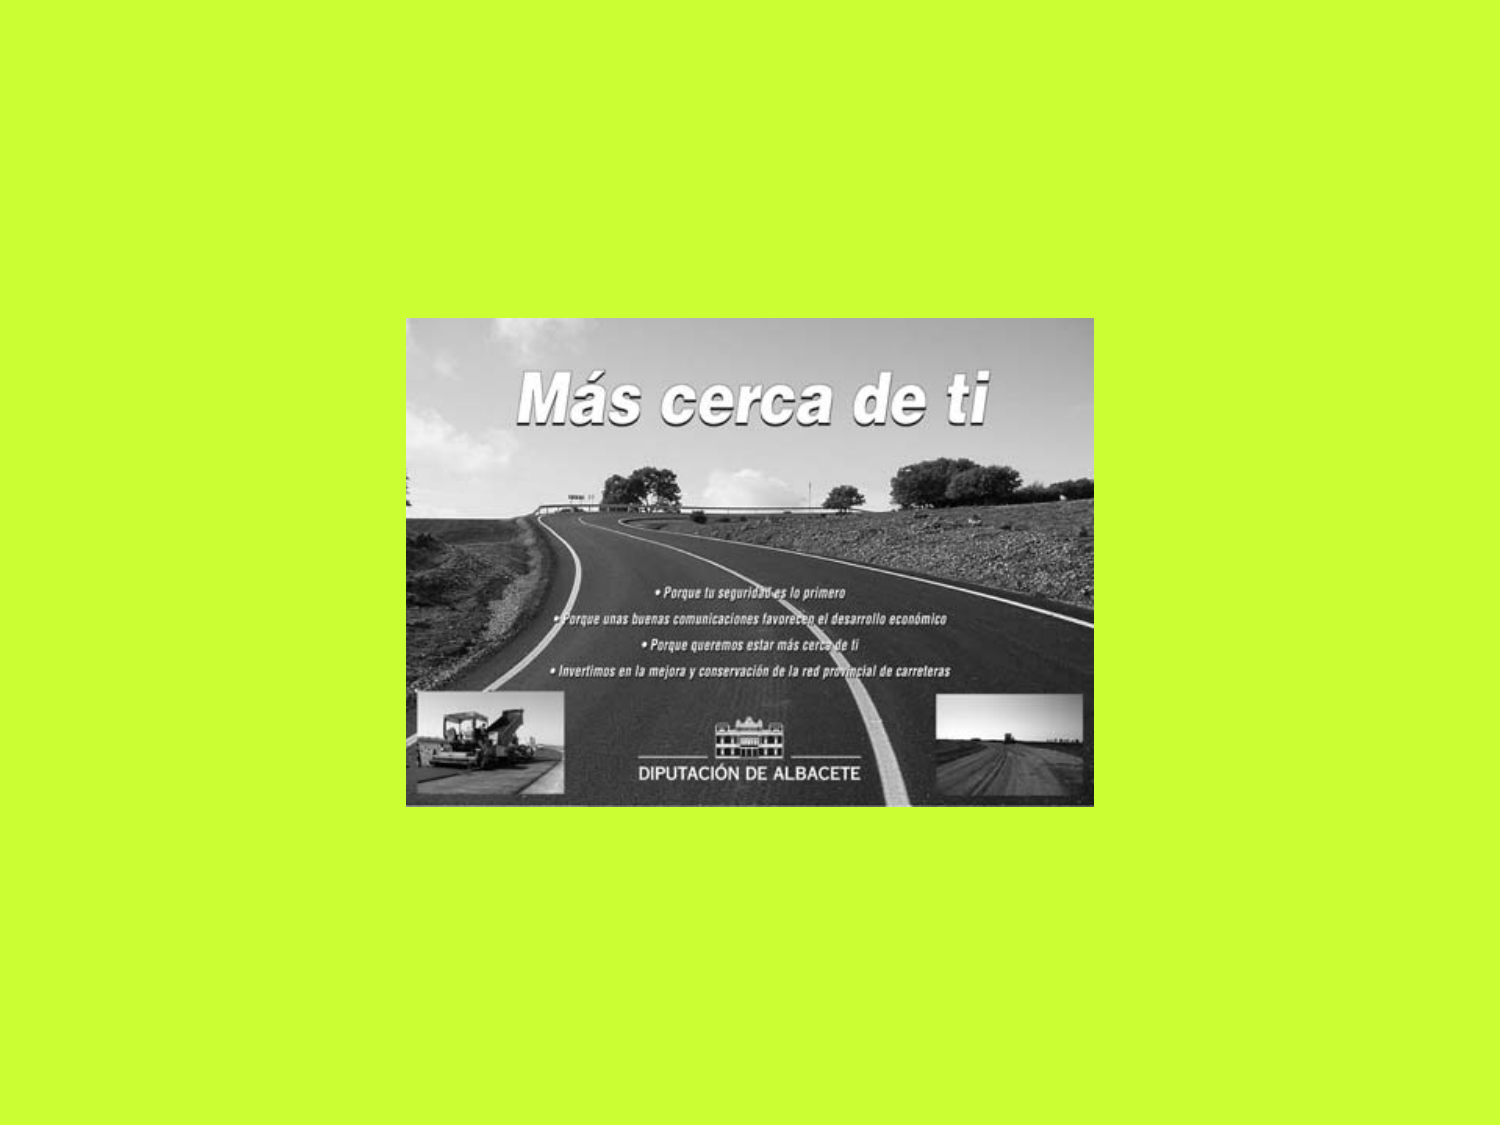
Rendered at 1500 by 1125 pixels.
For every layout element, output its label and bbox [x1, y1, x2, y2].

picture [406, 318, 1094, 807]
